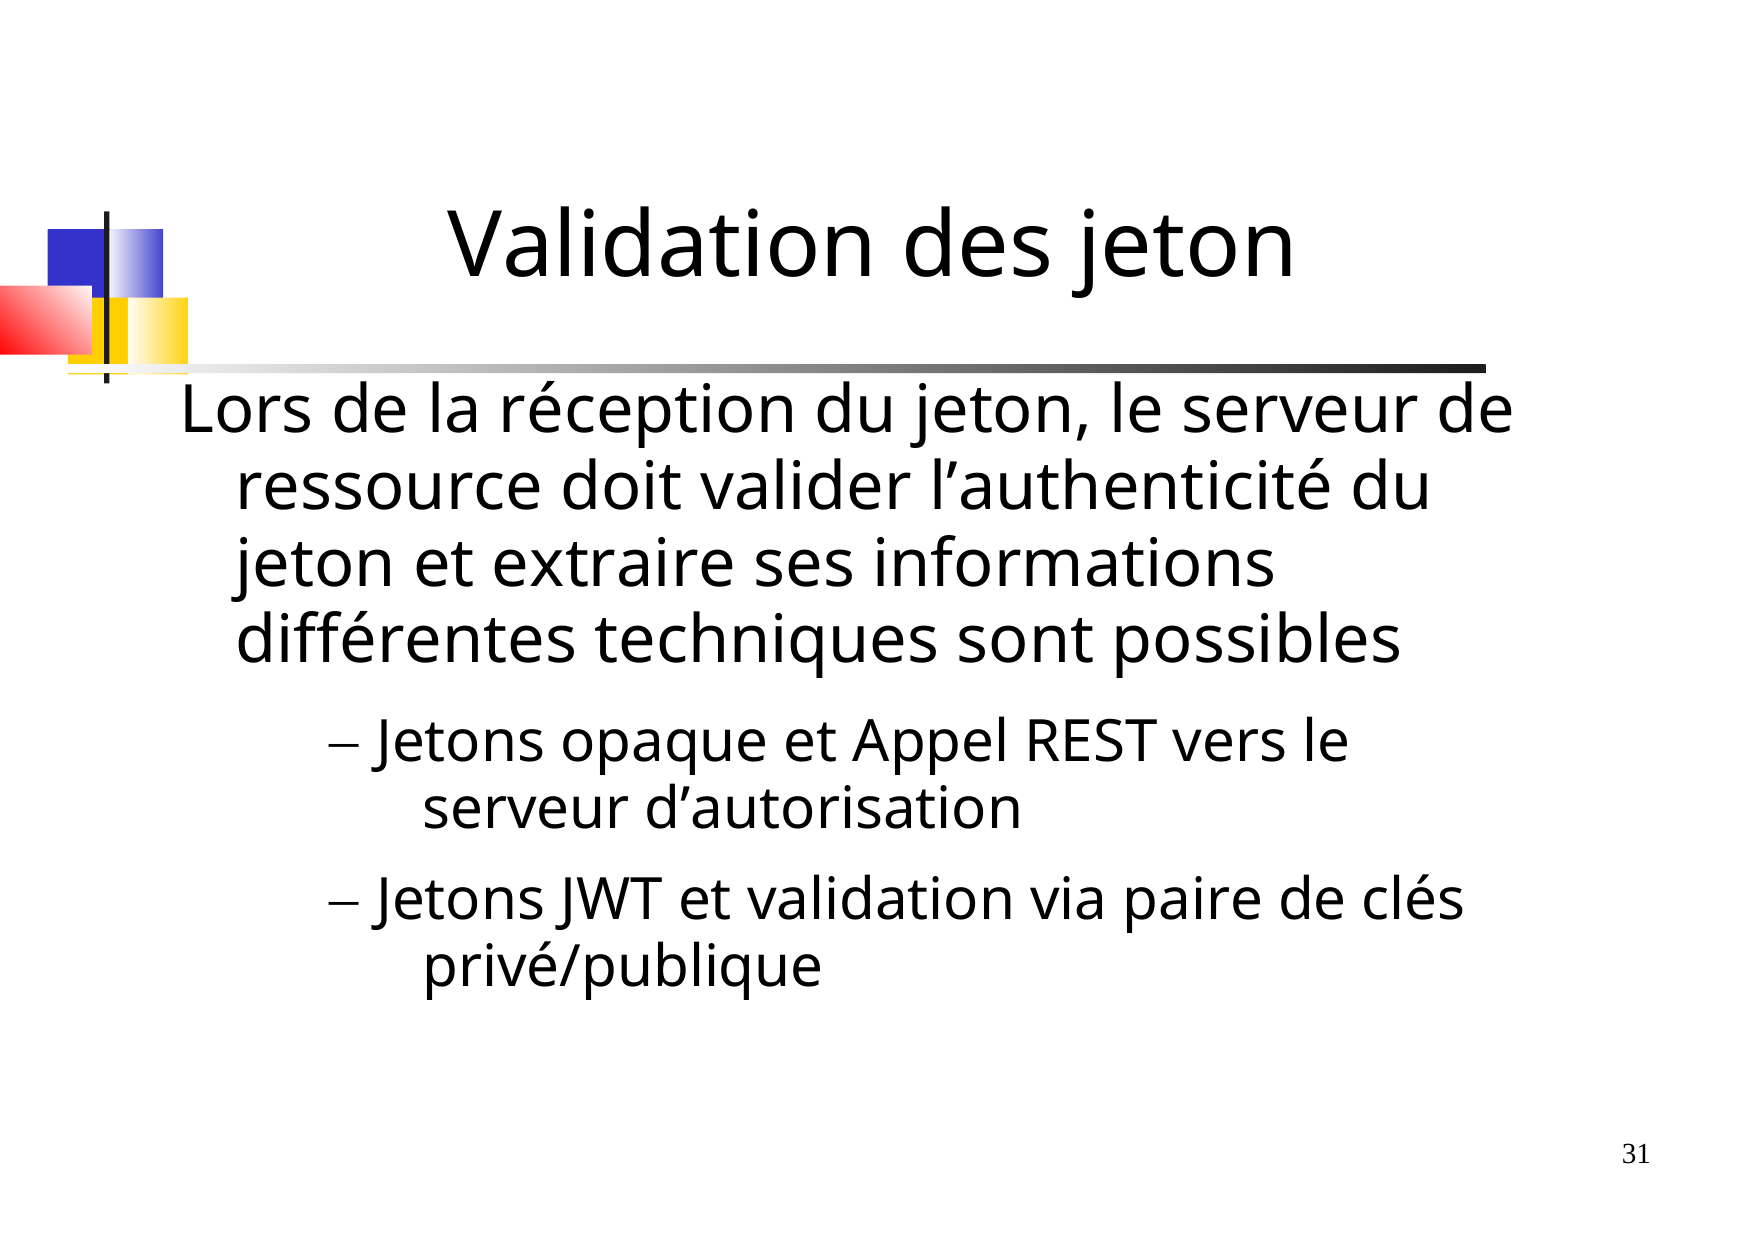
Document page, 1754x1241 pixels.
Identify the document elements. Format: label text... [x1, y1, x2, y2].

title Validation des jeton [179, 139, 1567, 351]
list Lors de la réception du jeton, le serveur de ressource doit valider l’authenticité du jeton et extraire ses informations différentes techniques sont possibles Jetons opaque et Appel REST vers le serveur d’autorisation Jetons JWT et validation via paire de clés privé/publique [179, 371, 1567, 1091]
